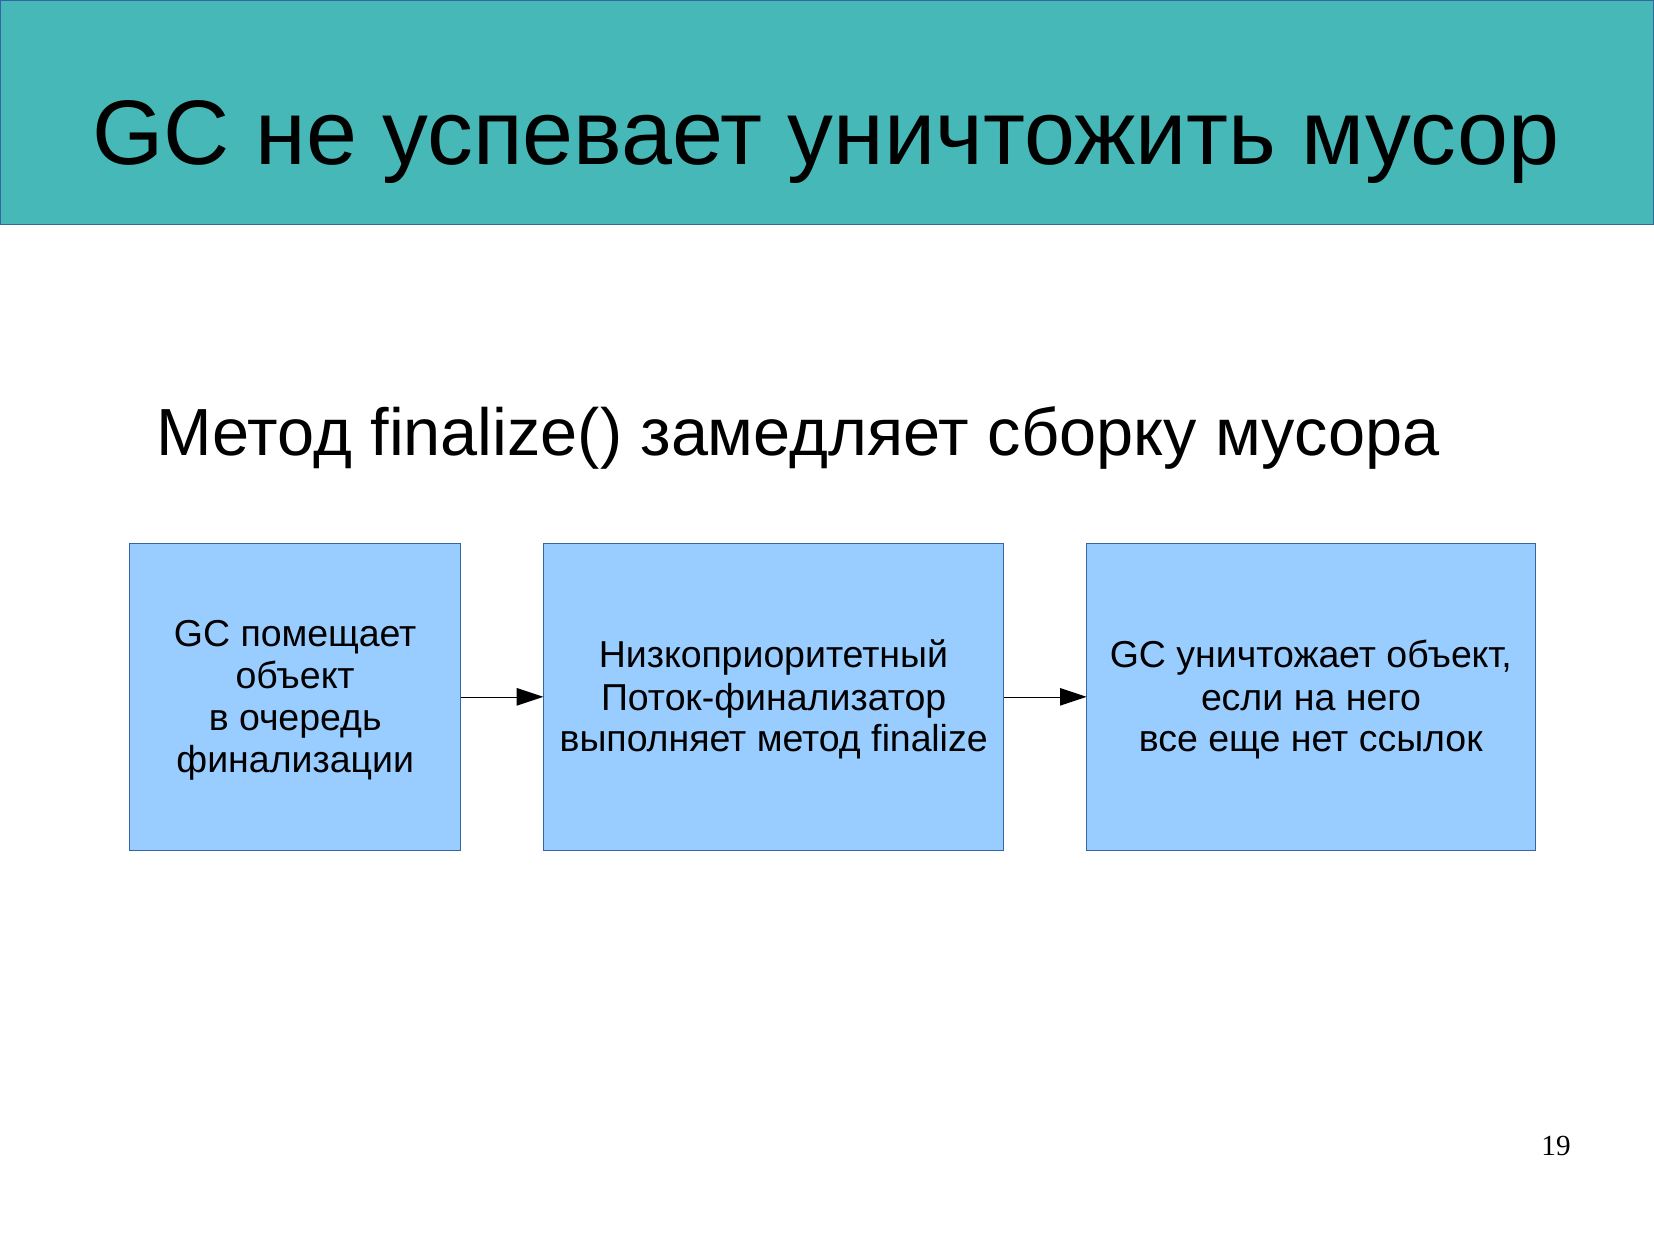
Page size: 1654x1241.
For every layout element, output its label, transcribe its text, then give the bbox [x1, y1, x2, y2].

text_box GC помещает объект в очередь финализации [129, 543, 461, 851]
title GC не успевает уничтожить мусор [82, 29, 1571, 237]
list Метод finalize() замедляет сборку мусора [82, 290, 1571, 1010]
text_box GC уничтожает объект, если на него все еще нет ссылок [1086, 543, 1536, 851]
text_box Низкоприоритетный Поток-финализатор выполняет метод finalize [543, 543, 1004, 851]
